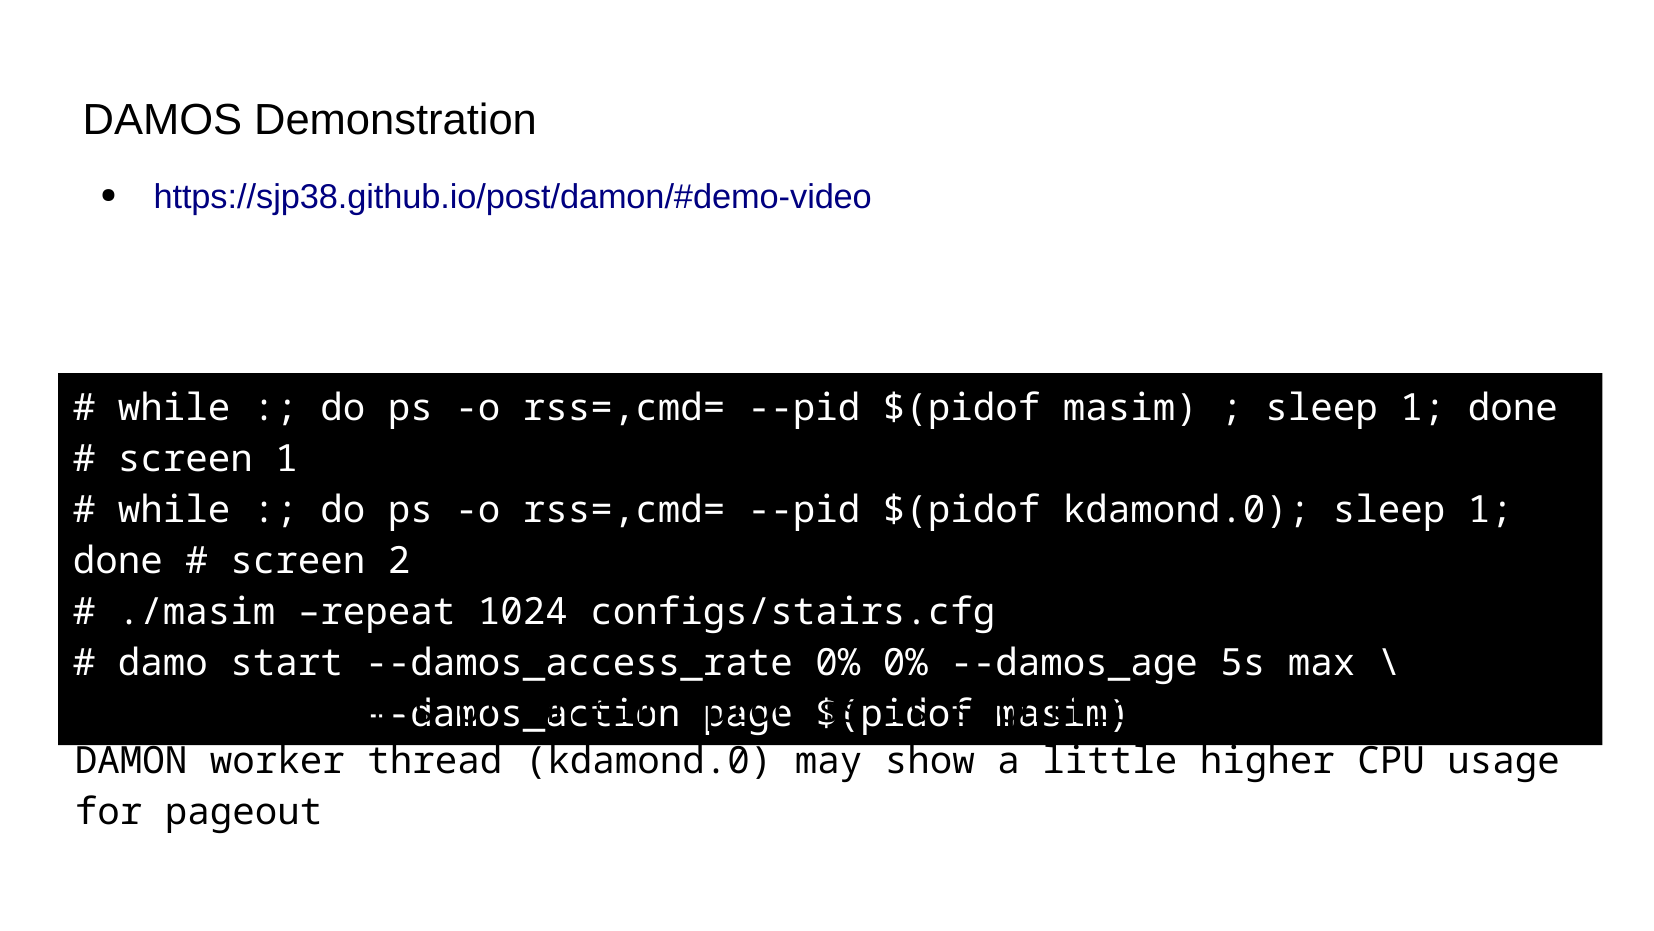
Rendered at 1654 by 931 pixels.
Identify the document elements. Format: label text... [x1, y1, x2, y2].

text_box # while :; do ps -o rss=,cmd= --pid $(pidof masim) ; sleep 1; done # screen 1 # while :; do ps -o rss=,cmd= --pid $(pidof kdamond.0); sleep 1; done # screen 2 # ./masim –repeat 1024 configs/stairs.cfg # damo start --damos_access_rate 0% 0% --damos_age 5s max \ --damos_action page $(pidof masim) [58, 373, 1603, 577]
list https://sjp38.github.io/post/damon/#demo-video [82, 177, 1571, 373]
text_box You may show rss of ‘masim’ process is significantly reduced; DAMON worker thread (kdamond.0) may show a little higher CPU usage for pageout [60, 675, 1621, 766]
list https://sjp38.github.io/post/damon/#demo-video [82, 766, 1571, 833]
title DAMOS Demonstration [82, 81, 1571, 157]
